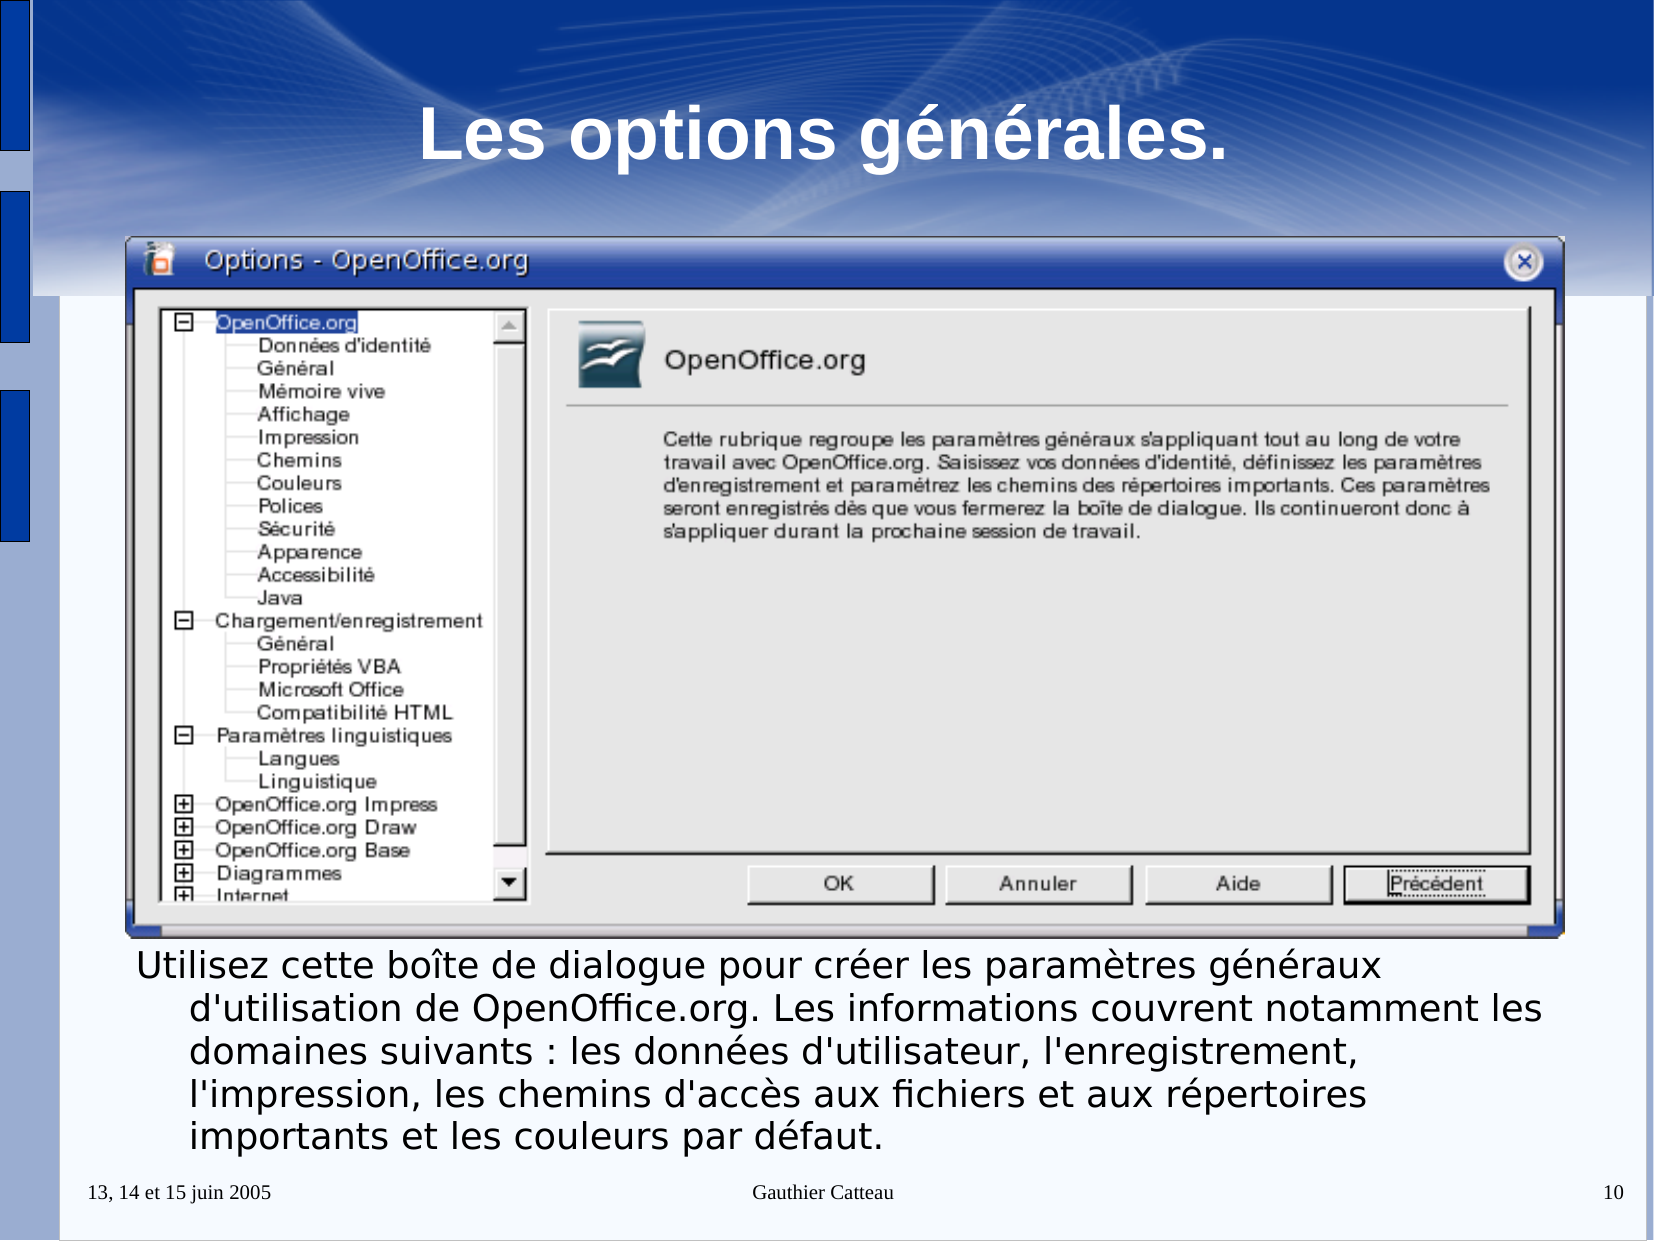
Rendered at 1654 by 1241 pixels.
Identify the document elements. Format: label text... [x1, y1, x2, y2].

list Utilisez cette boîte de dialogue pour créer les paramètres généraux d'utilisation de OpenOffice.org. Les informations couvrent notamment les domaines suivants : les données d'utilisateur, l'enregistrement, l'impression, les chemins d'accès aux fichiers et aux répertoires importants et les couleurs par défaut. [118, 944, 1565, 1159]
picture [33, 0, 1654, 939]
title Les options générales. [118, 29, 1531, 237]
